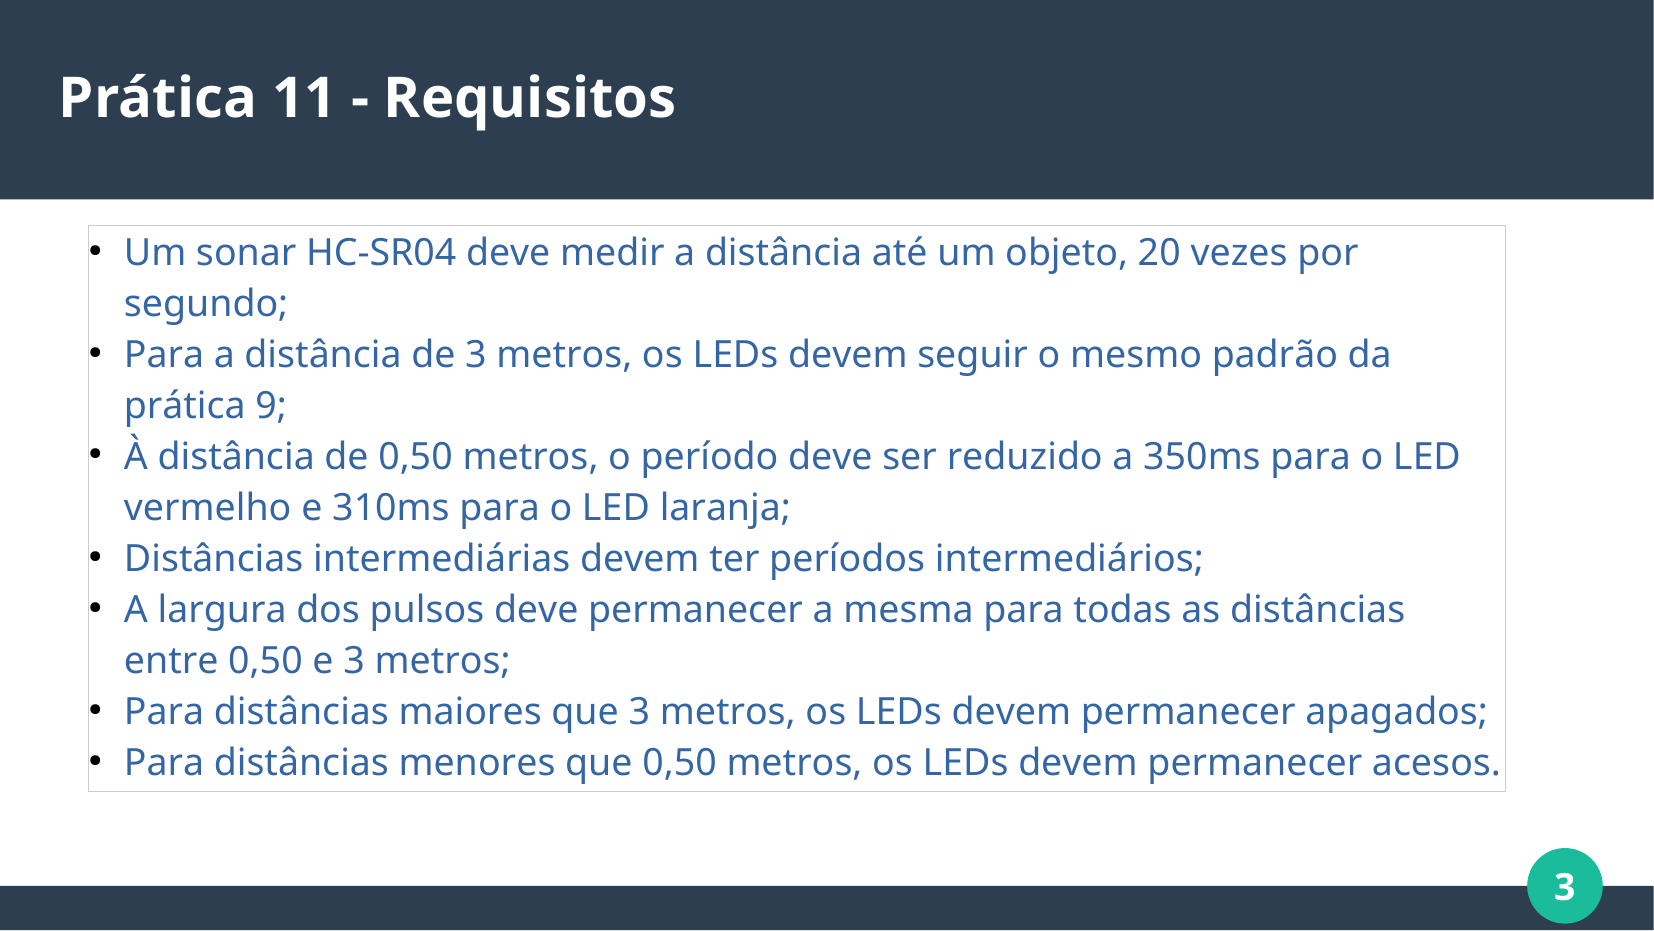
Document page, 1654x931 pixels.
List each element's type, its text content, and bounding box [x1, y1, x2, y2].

title Prática 11 - Requisitos [59, 37, 1595, 155]
text_box Um sonar HC-SR04 deve medir a distância até um objeto, 20 vezes por segundo; Para a distância de 3 metros, os LEDs devem seguir o mesmo padrão da prática 9; À distância de 0,50 metros, o período deve ser reduzido a 350ms para o LED vermelho e 310ms para o LED laranja; Distâncias intermediárias devem ter períodos intermediários; A largura dos pulsos deve permanecer a mesma para todas as distâncias entre 0,50 e 3 metros; Para distâncias maiores que 3 metros, os LEDs devem permanecer apagados; Para distâncias menores que 0,50 metros, os LEDs devem permanecer acesos. [88, 225, 1506, 792]
